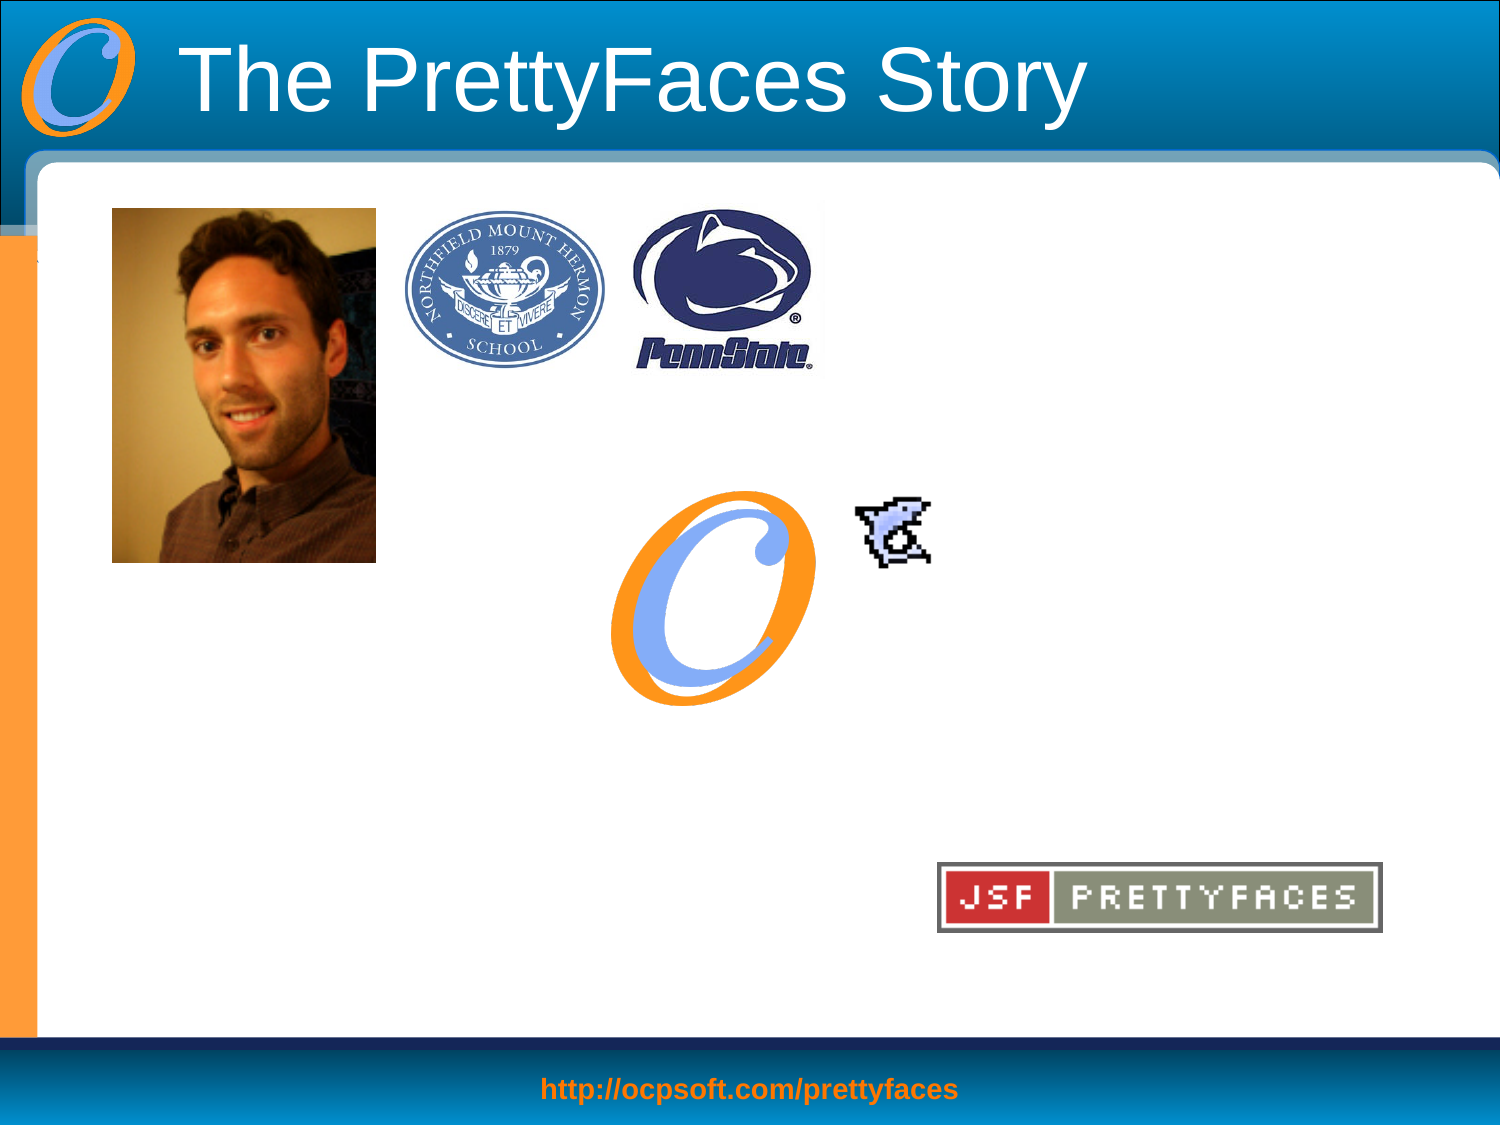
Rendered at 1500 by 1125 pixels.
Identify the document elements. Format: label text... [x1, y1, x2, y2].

picture [112, 208, 376, 563]
picture [401, 207, 609, 371]
picture [937, 862, 1383, 933]
picture [838, 483, 958, 586]
picture [22, 19, 135, 136]
picture [618, 200, 844, 379]
title The PrettyFaces Story [162, 11, 1463, 139]
picture [593, 478, 833, 719]
